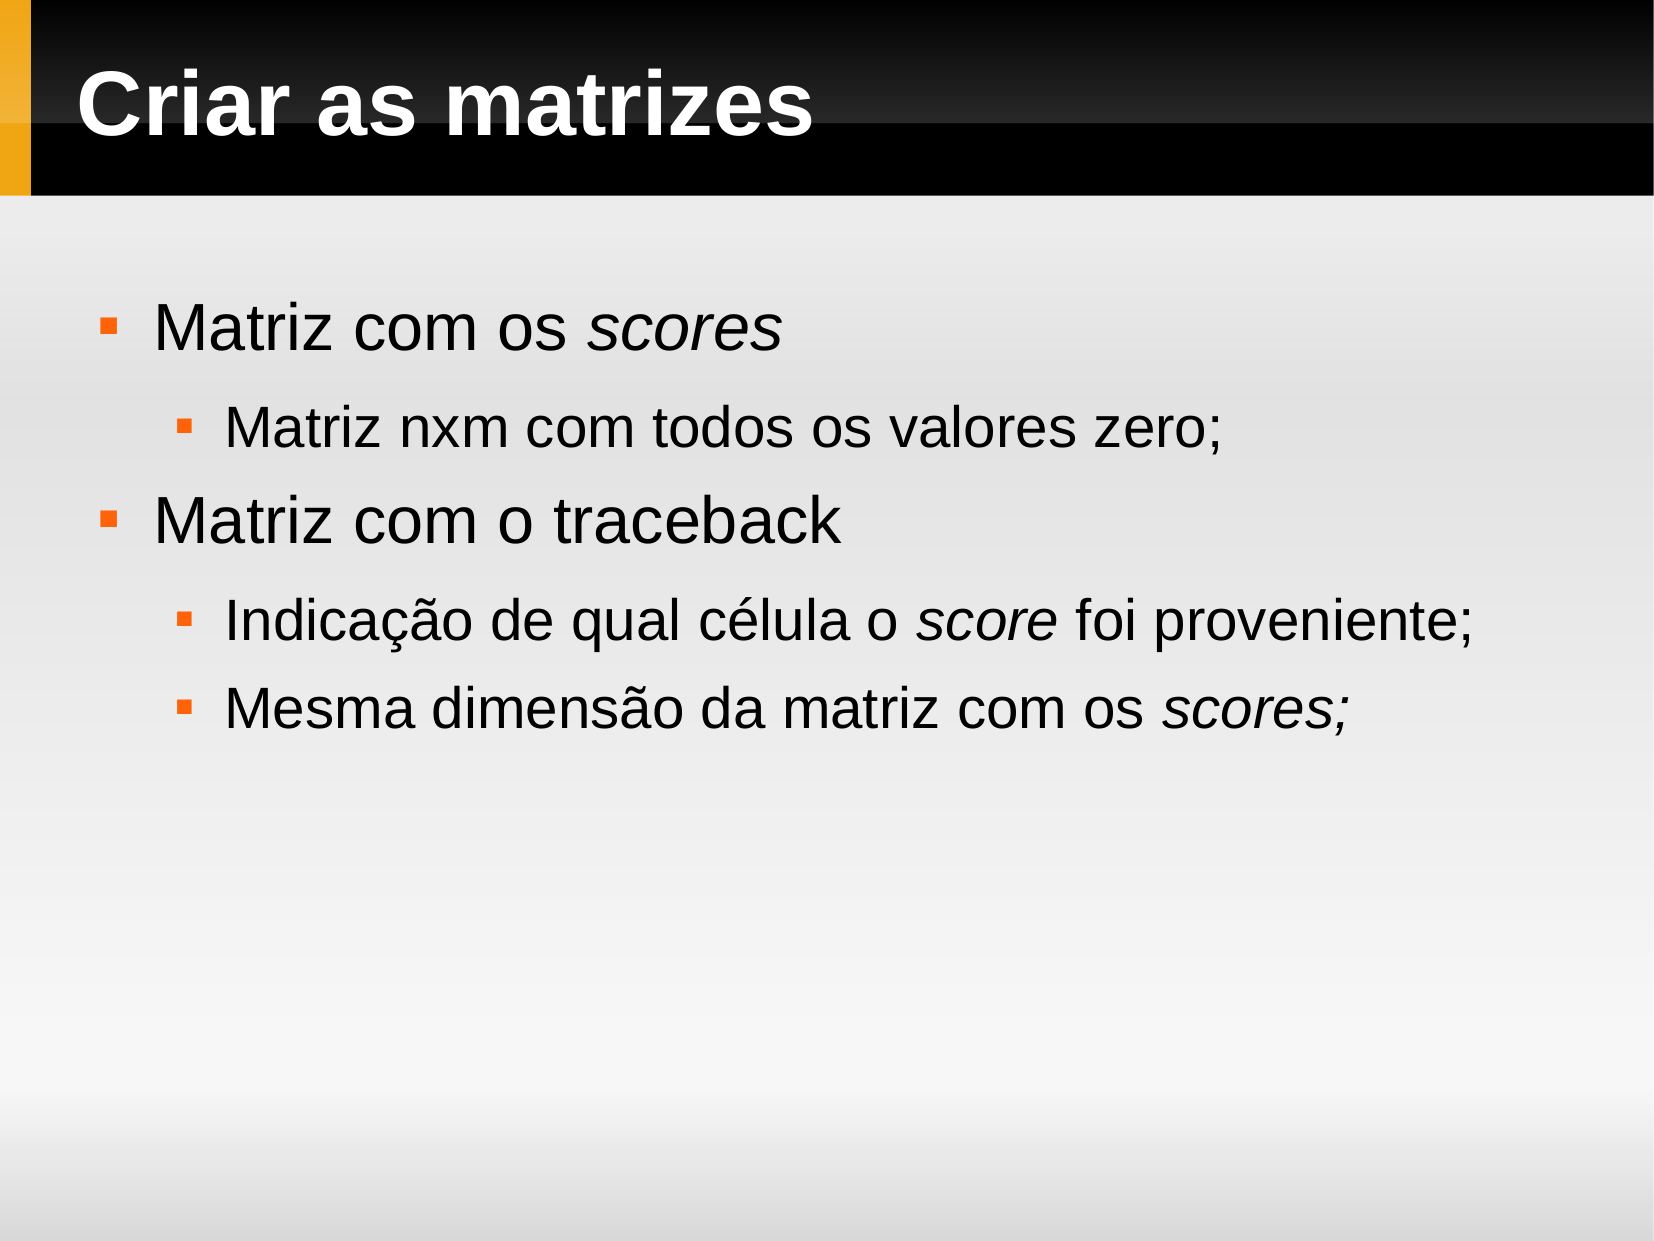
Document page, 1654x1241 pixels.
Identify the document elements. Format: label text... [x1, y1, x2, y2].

title Criar as matrizes [76, 7, 1565, 200]
picture [0, 0, 1654, 1241]
list Matriz com os scores Matriz nxm com todos os valores zero; Matriz com o traceback Indicação de qual célula o score foi proveniente; Mesma dimensão da matriz com os scores; [82, 290, 1571, 1094]
